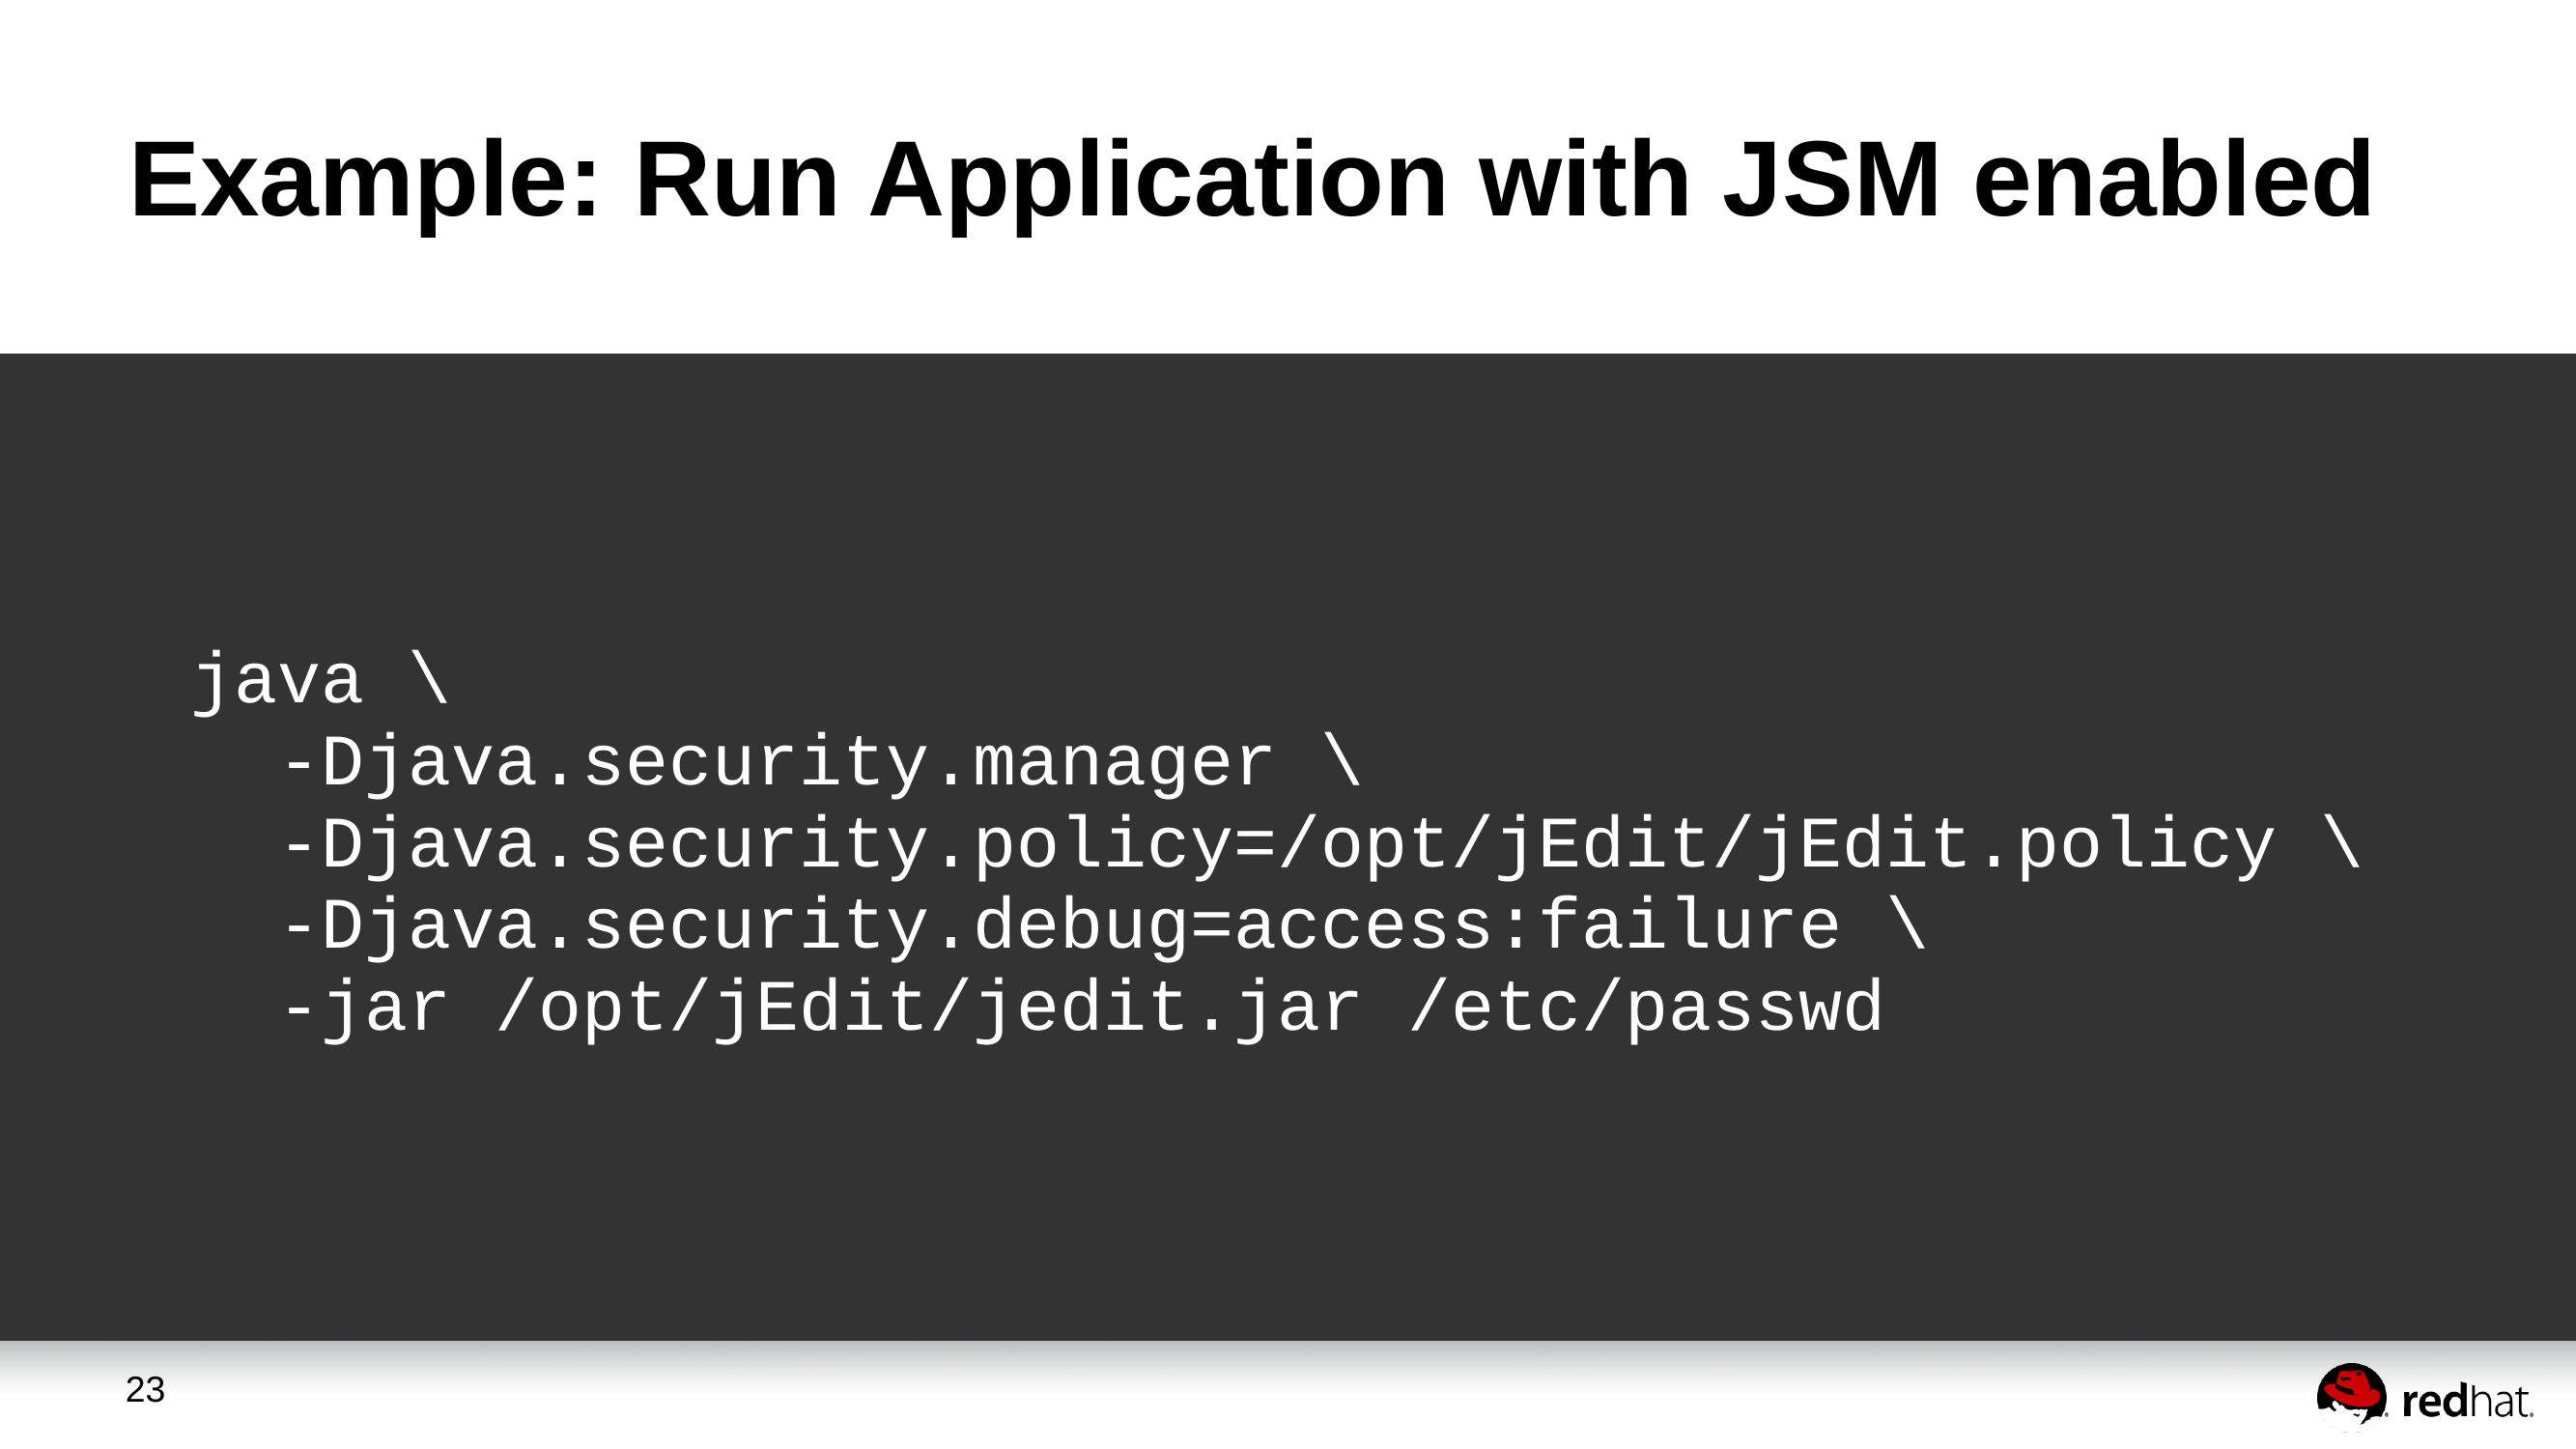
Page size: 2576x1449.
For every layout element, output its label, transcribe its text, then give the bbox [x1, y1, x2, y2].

title Example: Run Application with JSM enabled [128, 57, 2448, 300]
picture [0, 1341, 2576, 1445]
text_box java \ -Djava.security.manager \ -Djava.security.policy=/opt/jEdit/jEdit.policy \ -Djava.security.debug=access:failure \ -jar /opt/jEdit/jedit.jar /etc/passwd [0, 354, 2576, 1341]
